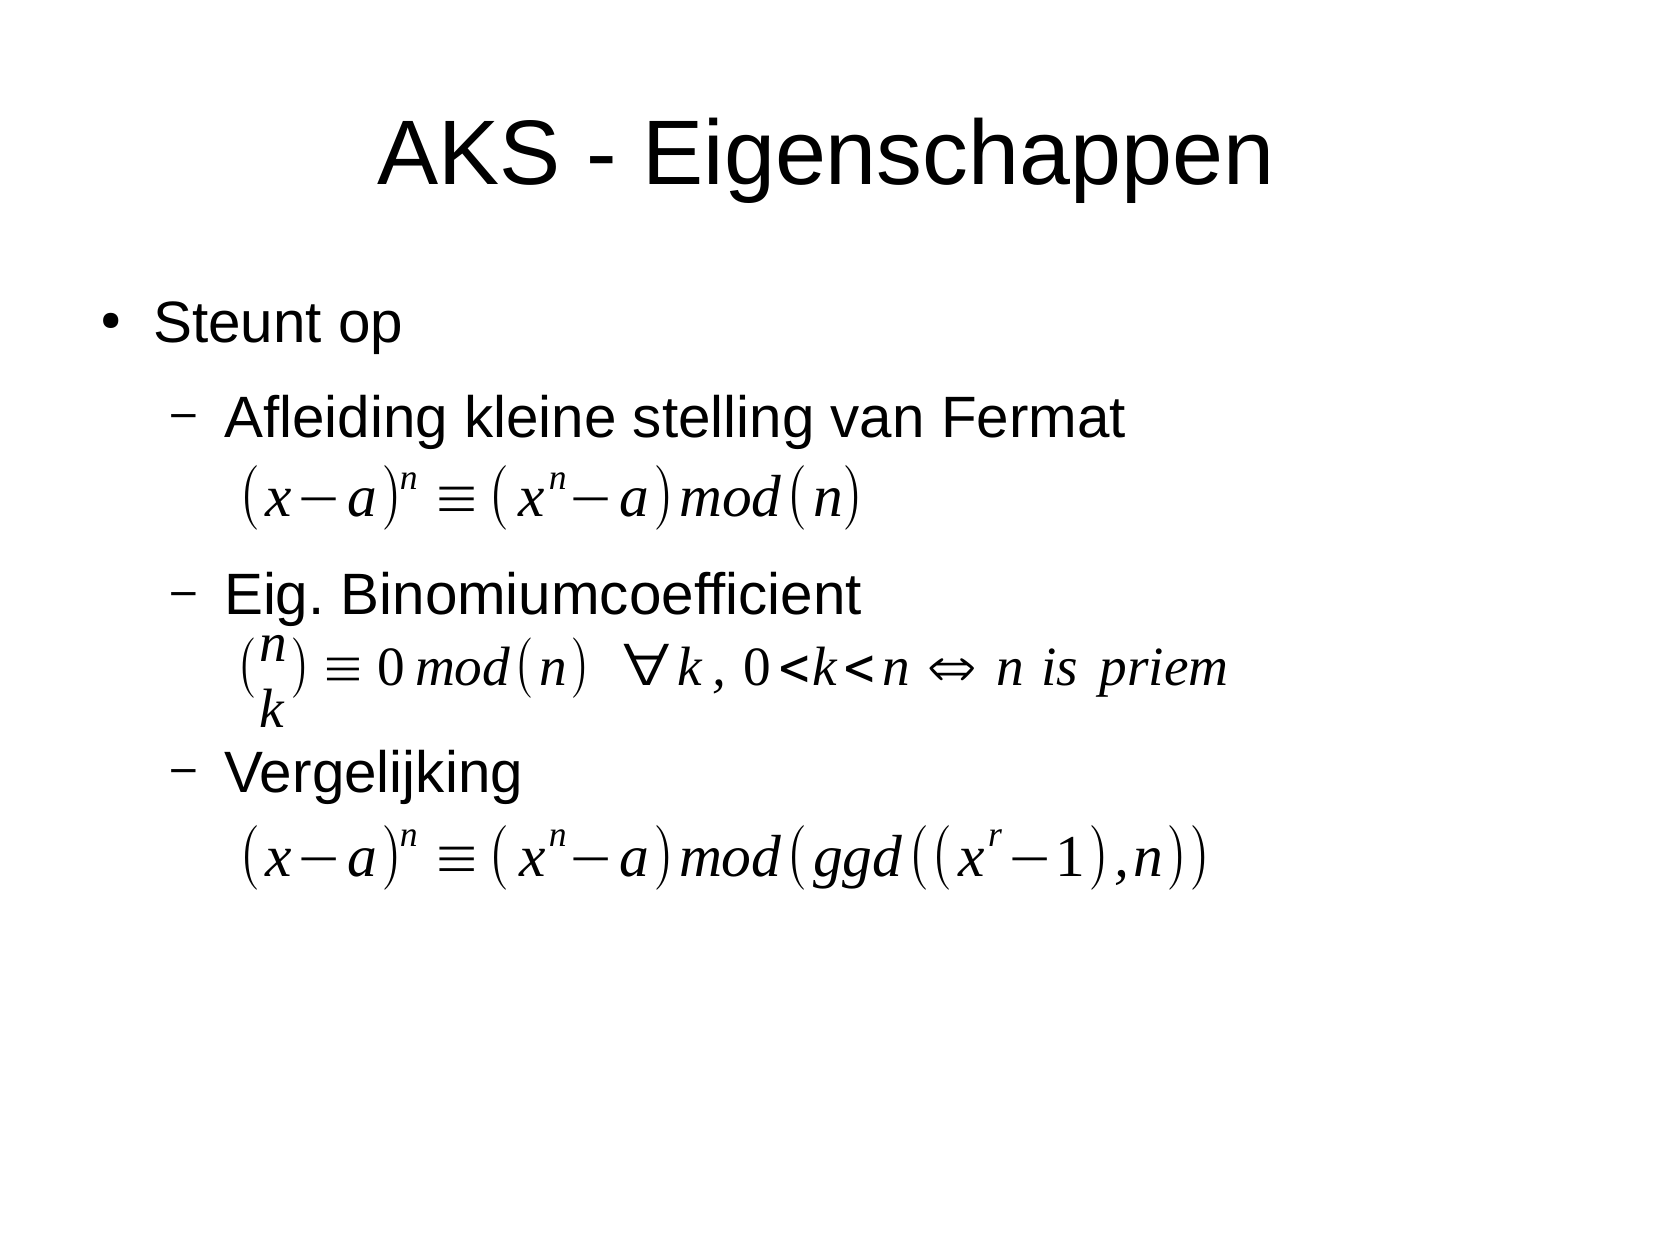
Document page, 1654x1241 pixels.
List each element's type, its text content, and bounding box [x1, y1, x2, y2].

chart [225, 612, 1244, 739]
chart [225, 813, 1224, 892]
list Steunt op Afleiding kleine stelling van Fermat Eig. Binomiumcoefficient Vergelijking [82, 290, 1571, 1010]
title AKS - Eigenschappen [82, 49, 1571, 257]
chart [225, 456, 879, 535]
